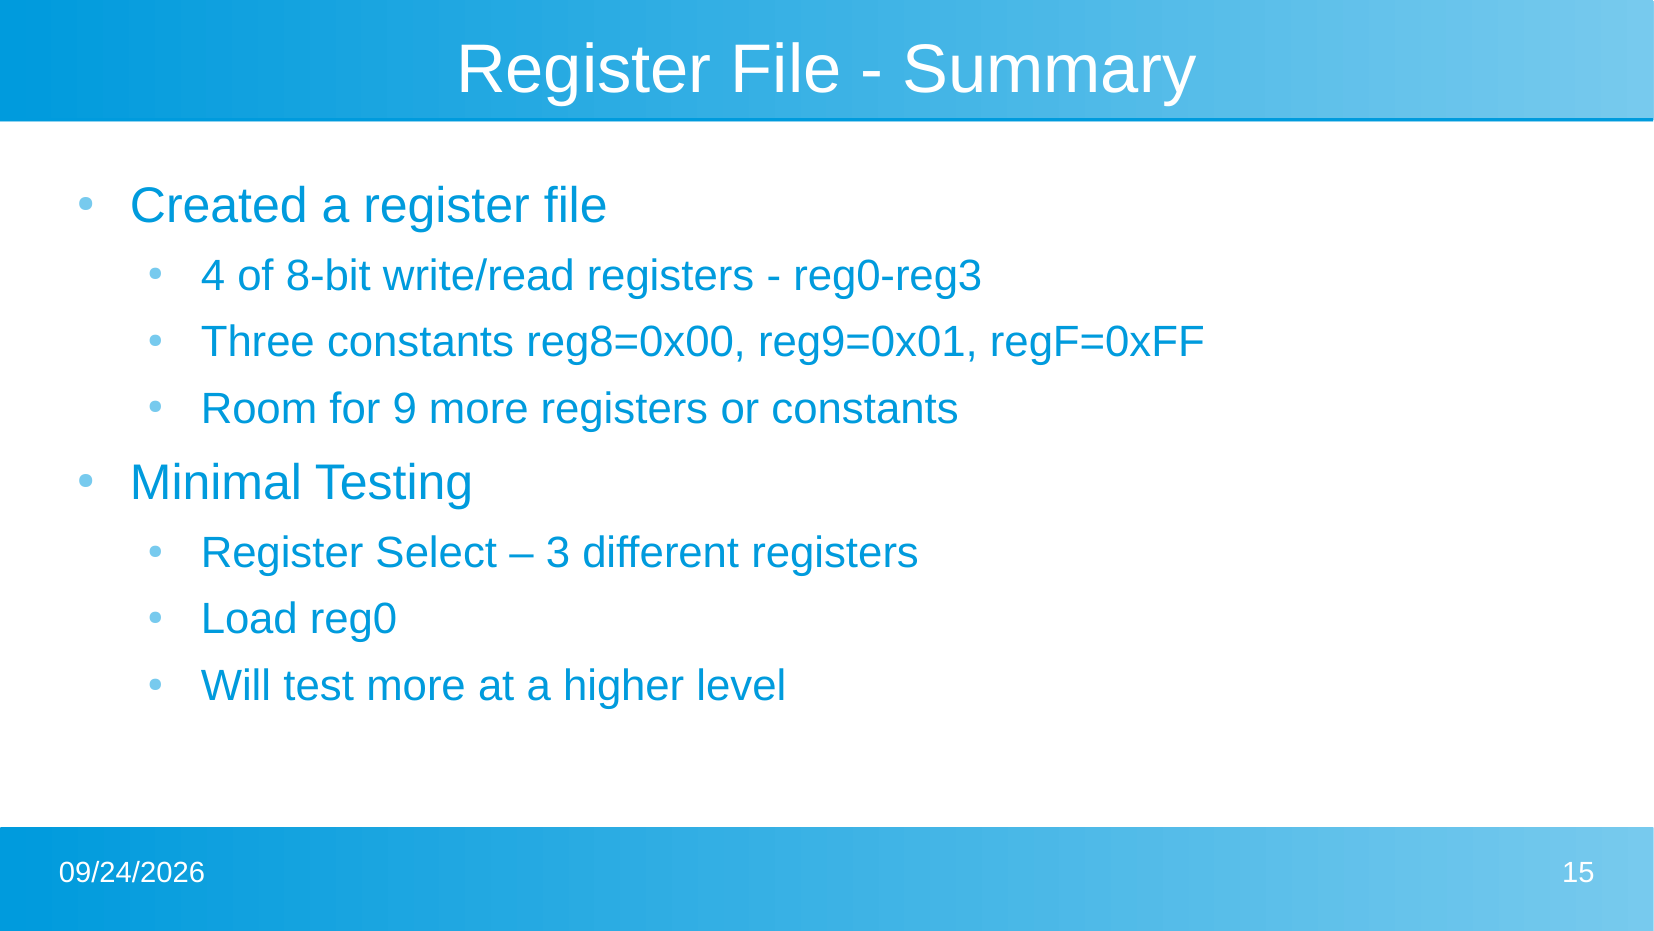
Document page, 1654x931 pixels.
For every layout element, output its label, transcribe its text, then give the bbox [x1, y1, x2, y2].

list Created a register file 4 of 8-bit write/read registers - reg0-reg3 Three constants reg8=0x00, reg9=0x01, regF=0xFF Room for 9 more registers or constants Minimal Testing Register Select – 3 different registers Load reg0 Will test more at a higher level [59, 177, 1595, 768]
title Register File - Summary [59, 29, 1595, 108]
